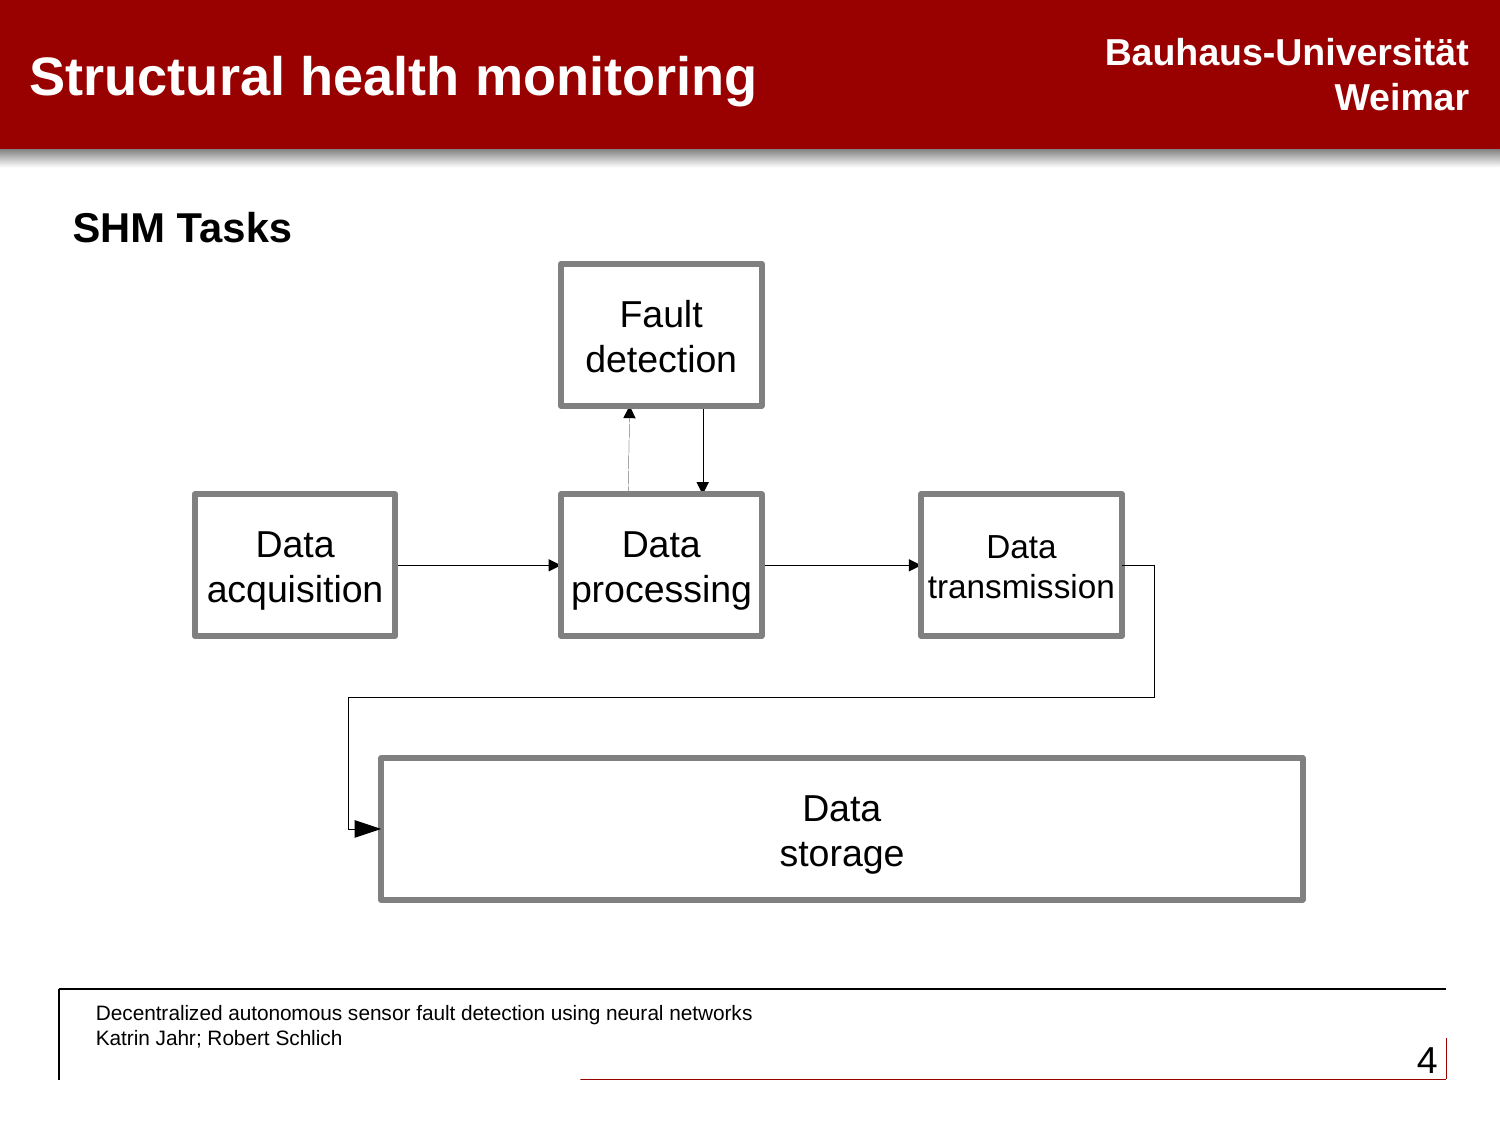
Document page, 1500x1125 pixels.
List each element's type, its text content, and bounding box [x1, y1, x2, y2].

text_box Data acquisition [194, 494, 396, 636]
text_box SHM Tasks [57, 193, 1500, 256]
text_box Structural health monitoring [29, 0, 1103, 153]
text_box Fault detection [560, 264, 762, 406]
text_box Data storage [381, 758, 1303, 900]
text_box Data processing [560, 494, 762, 636]
text_box Data transmission [921, 494, 1122, 636]
